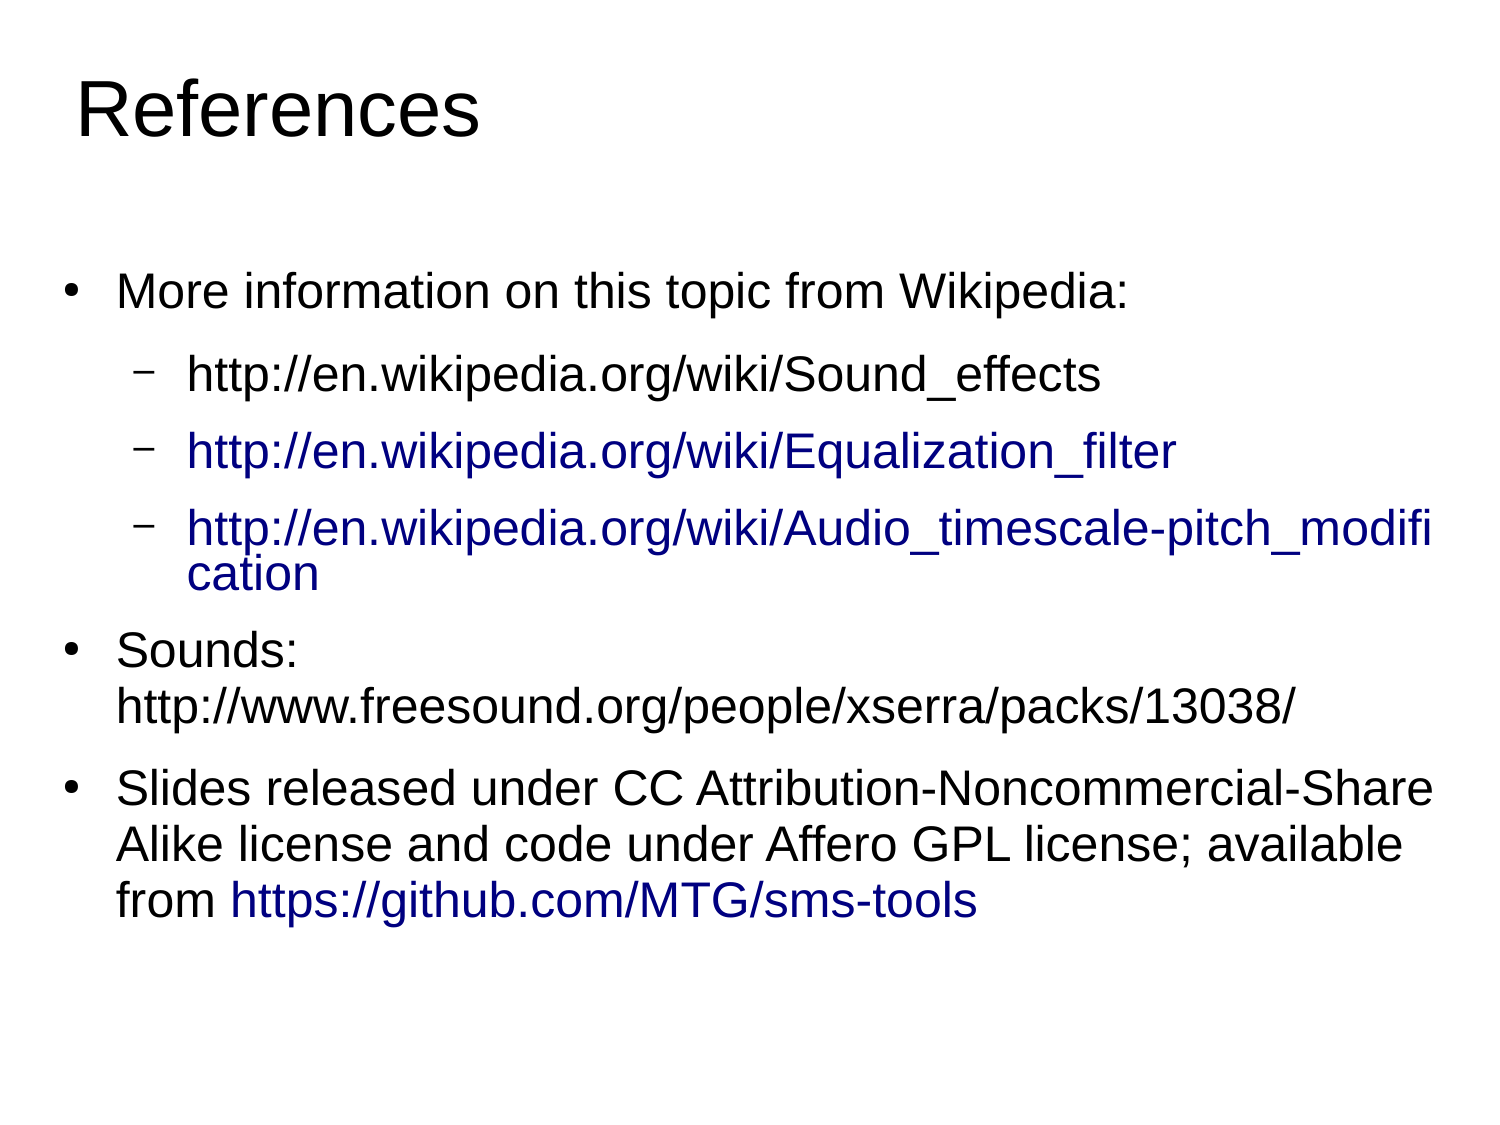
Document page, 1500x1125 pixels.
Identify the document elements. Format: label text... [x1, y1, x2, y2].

list More information on this topic from Wikipedia: http://en.wikipedia.org/wiki/Sound_effects http://en.wikipedia.org/wiki/Equalization_filter http://en.wikipedia.org/wiki/Audio_timescale-pitch_modification Sounds: http://www.freesound.org/people/xserra/packs/13038/ Slides released under CC Attribution-Noncommercial-Share Alike license and code under Affero GPL license; available from https://github.com/MTG/sms-tools [45, 263, 1456, 916]
title References [75, 15, 1425, 203]
